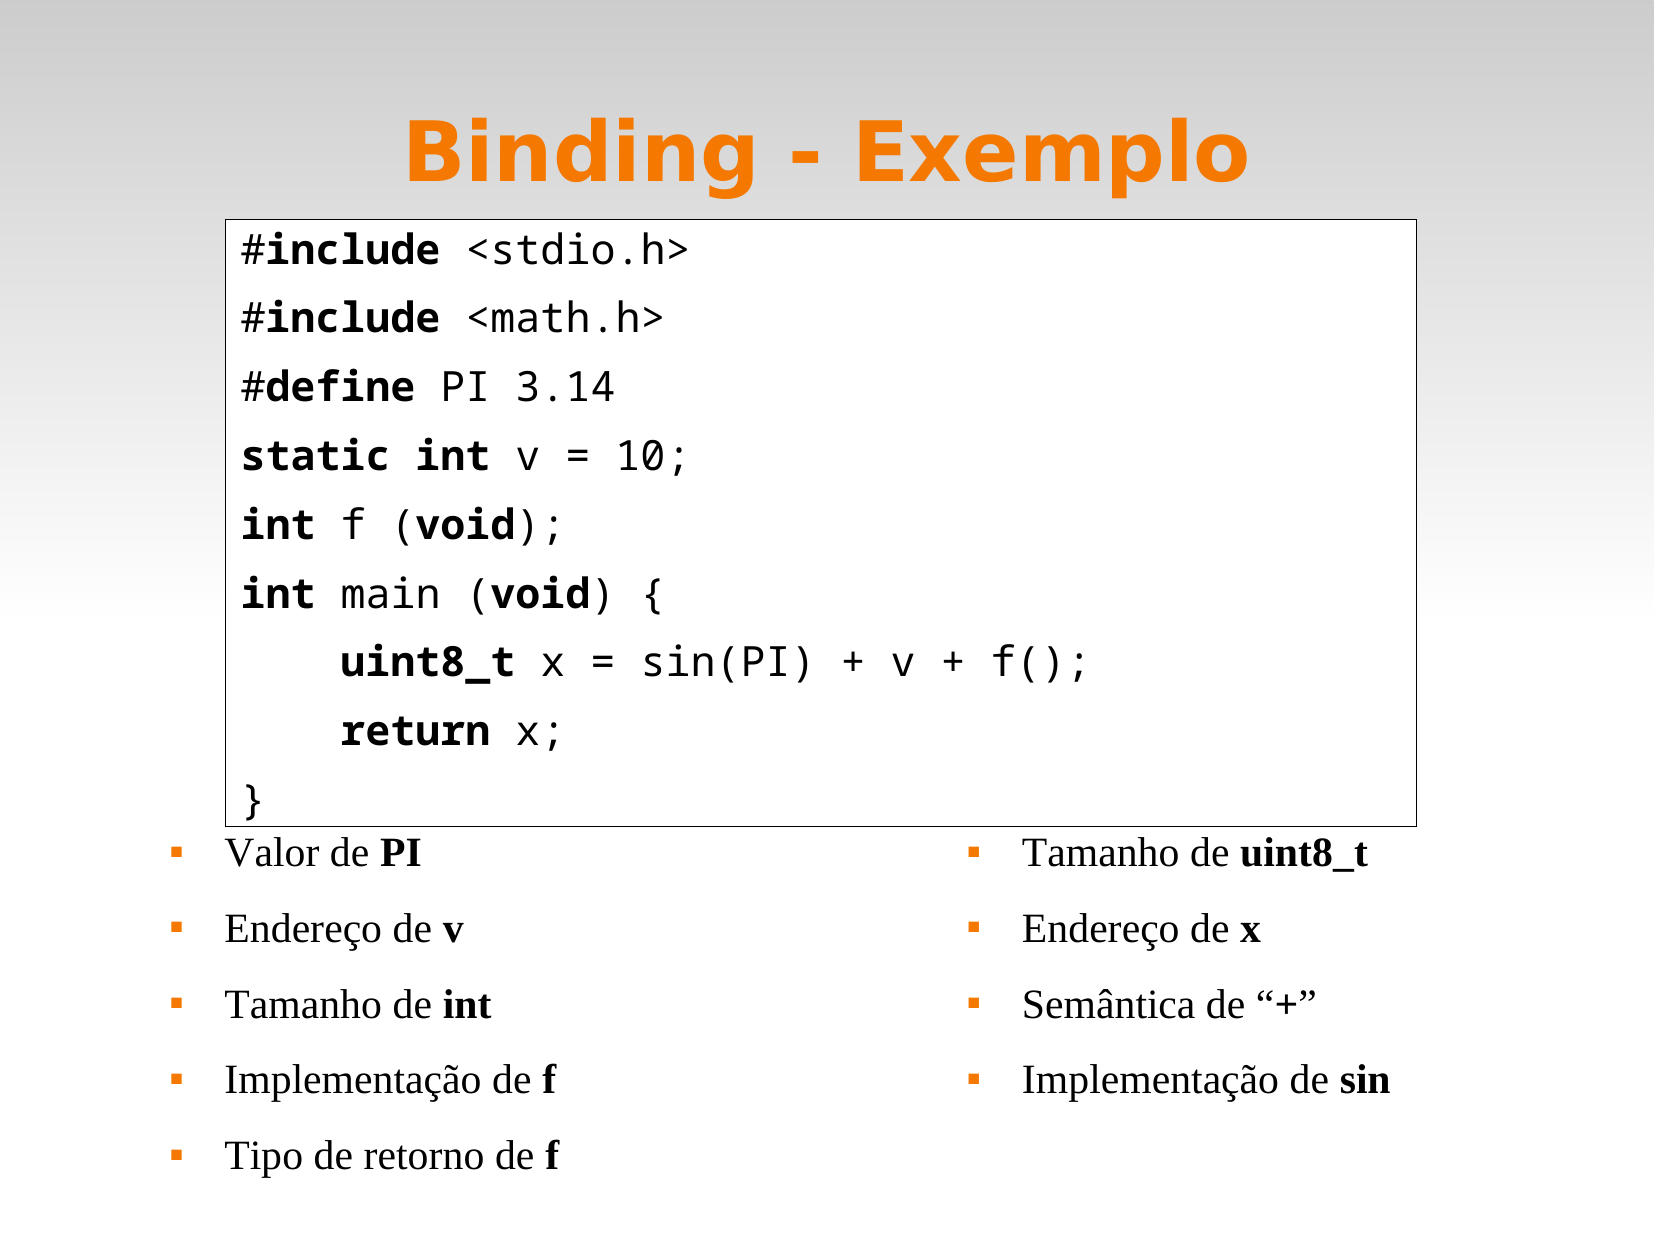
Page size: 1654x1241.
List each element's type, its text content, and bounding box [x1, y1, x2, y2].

title Binding - Exemplo [82, 49, 1571, 257]
text_box #include <stdio.h> #include <math.h> #define PI 3.14 static int v = 10; int f (void); int main (void) { uint8_t x = sin(PI) + v + f(); return x; } [225, 234, 1417, 812]
list Tamanho de uint8_t Endereço de x Semântica de “+” Implementação de sin [880, 829, 1474, 1241]
list Valor de PI Endereço de v Tamanho de int Implementação de f Tipo de retorno de f [82, 829, 823, 1235]
